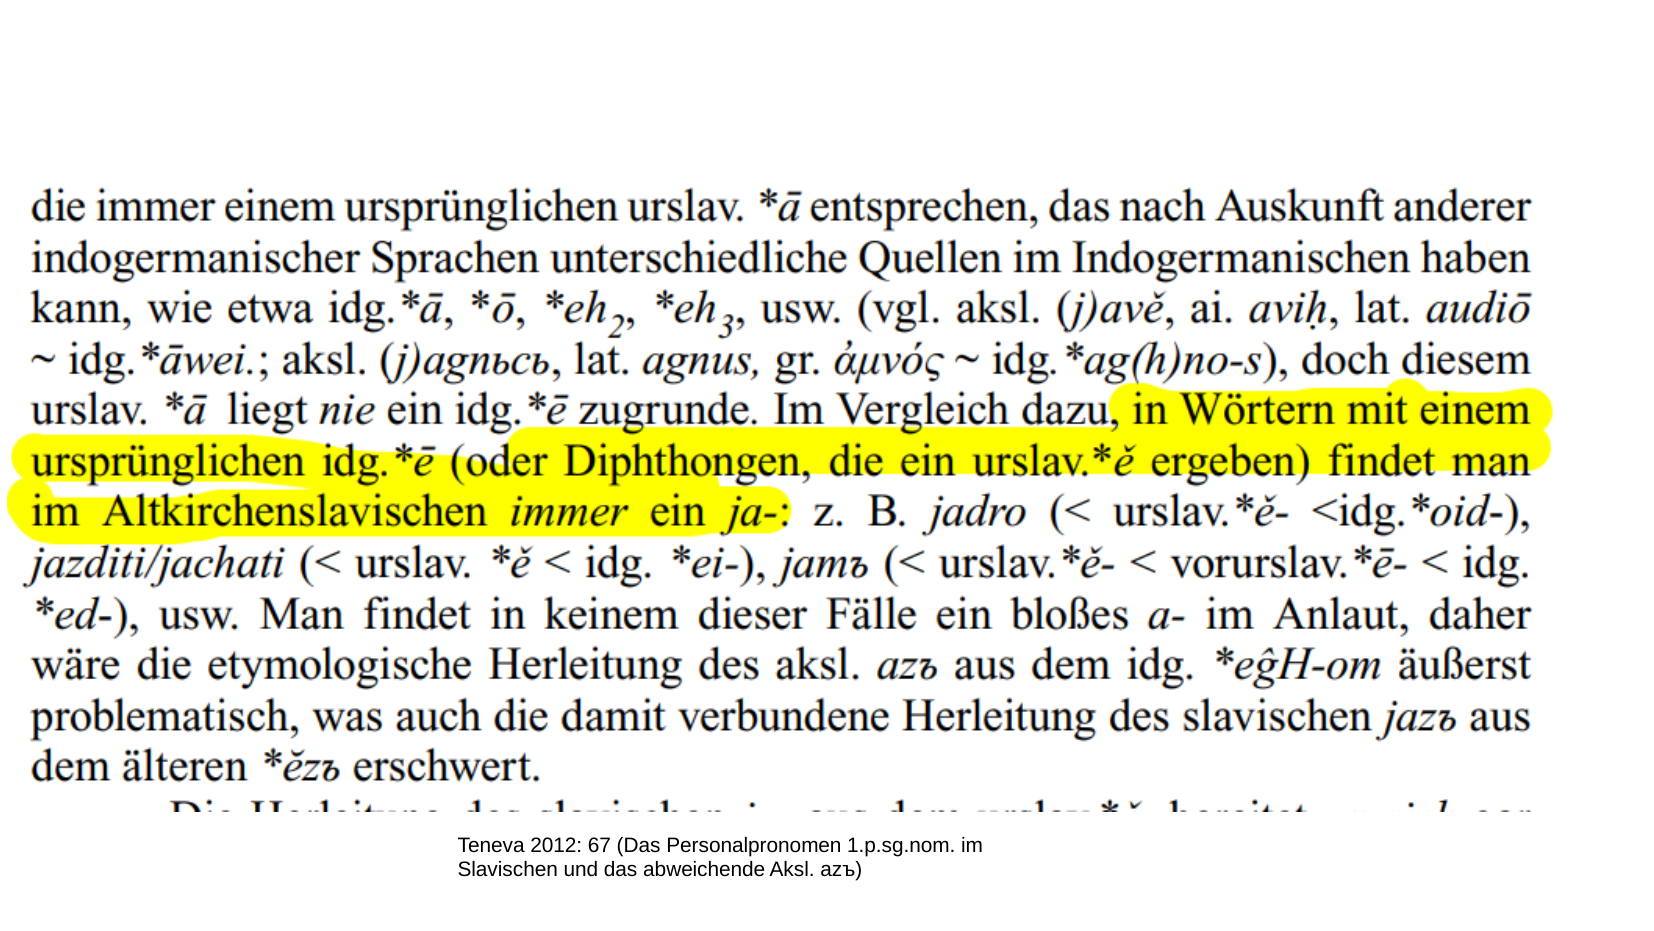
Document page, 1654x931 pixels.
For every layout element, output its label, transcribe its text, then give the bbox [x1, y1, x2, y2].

text_box Teneva 2012: 67 (Das Personalpronomen 1.p.sg.nom. im Slavischen und das abweichende Aksl. azъ) [442, 826, 1004, 889]
picture [7, 177, 1595, 812]
